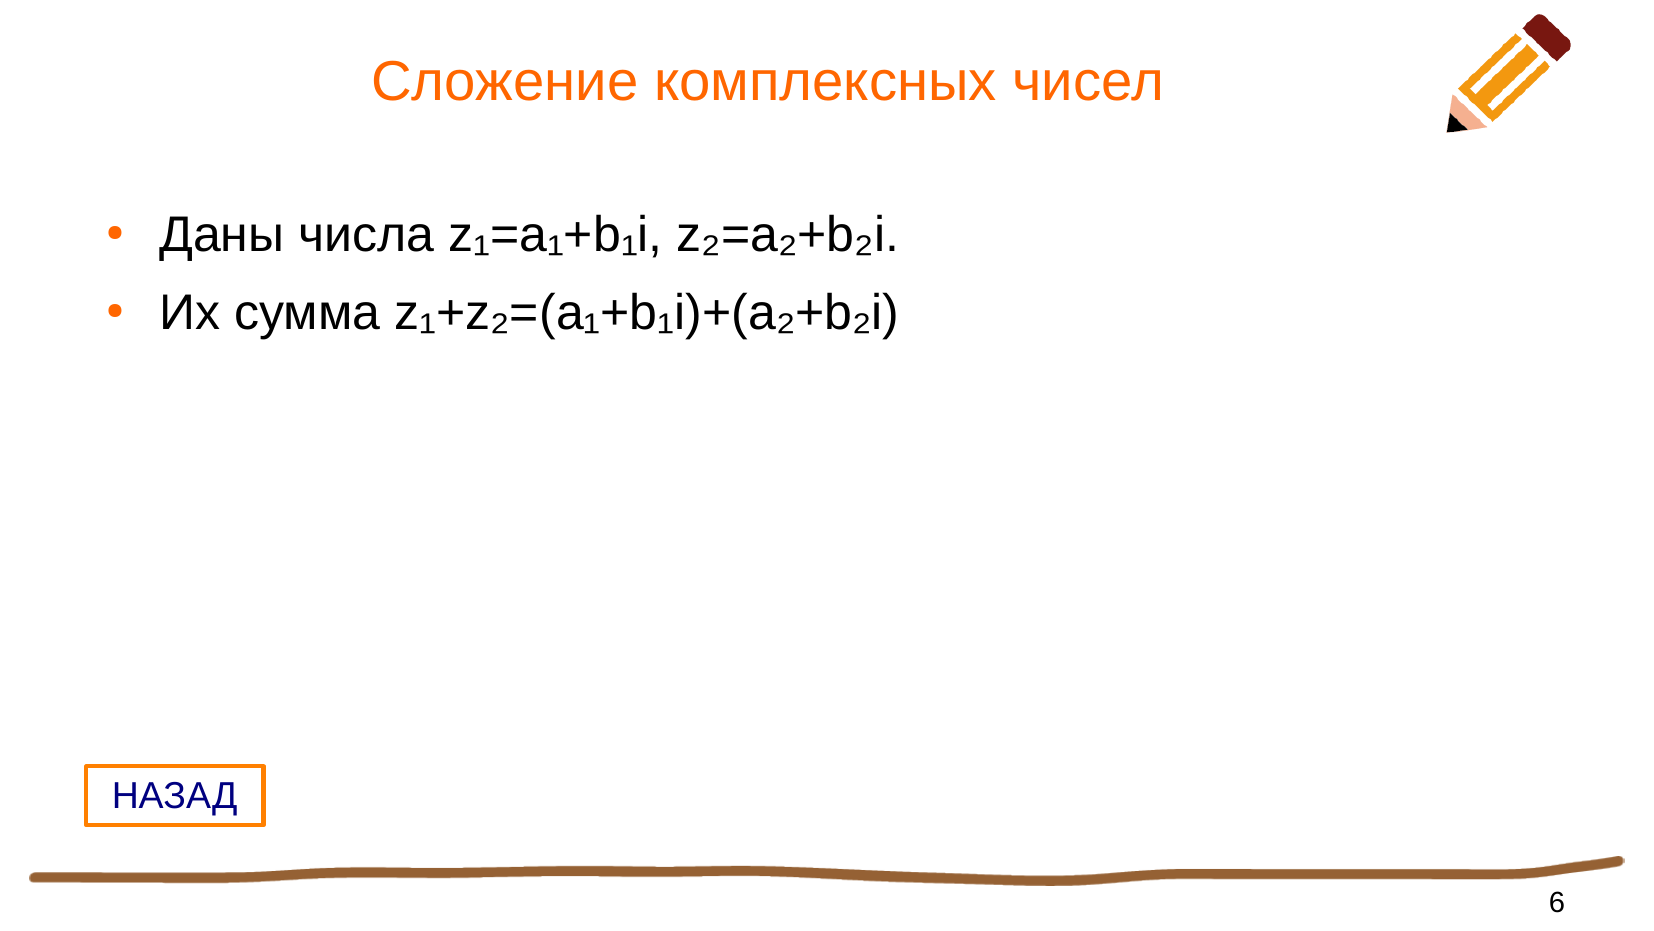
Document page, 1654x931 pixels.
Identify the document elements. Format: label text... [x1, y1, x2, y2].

picture [29, 856, 1625, 886]
title Сложение комплексных чисел [88, 29, 1447, 133]
list Даны числа z₁=a₁+b₁i, z₂=a₂+b₂i. Их сумма z₁+z₂=(a₁+b₁i)+(a₂+b₂i) [88, 206, 1565, 857]
picture [1446, 14, 1571, 133]
text_box НАЗАД [86, 766, 264, 826]
